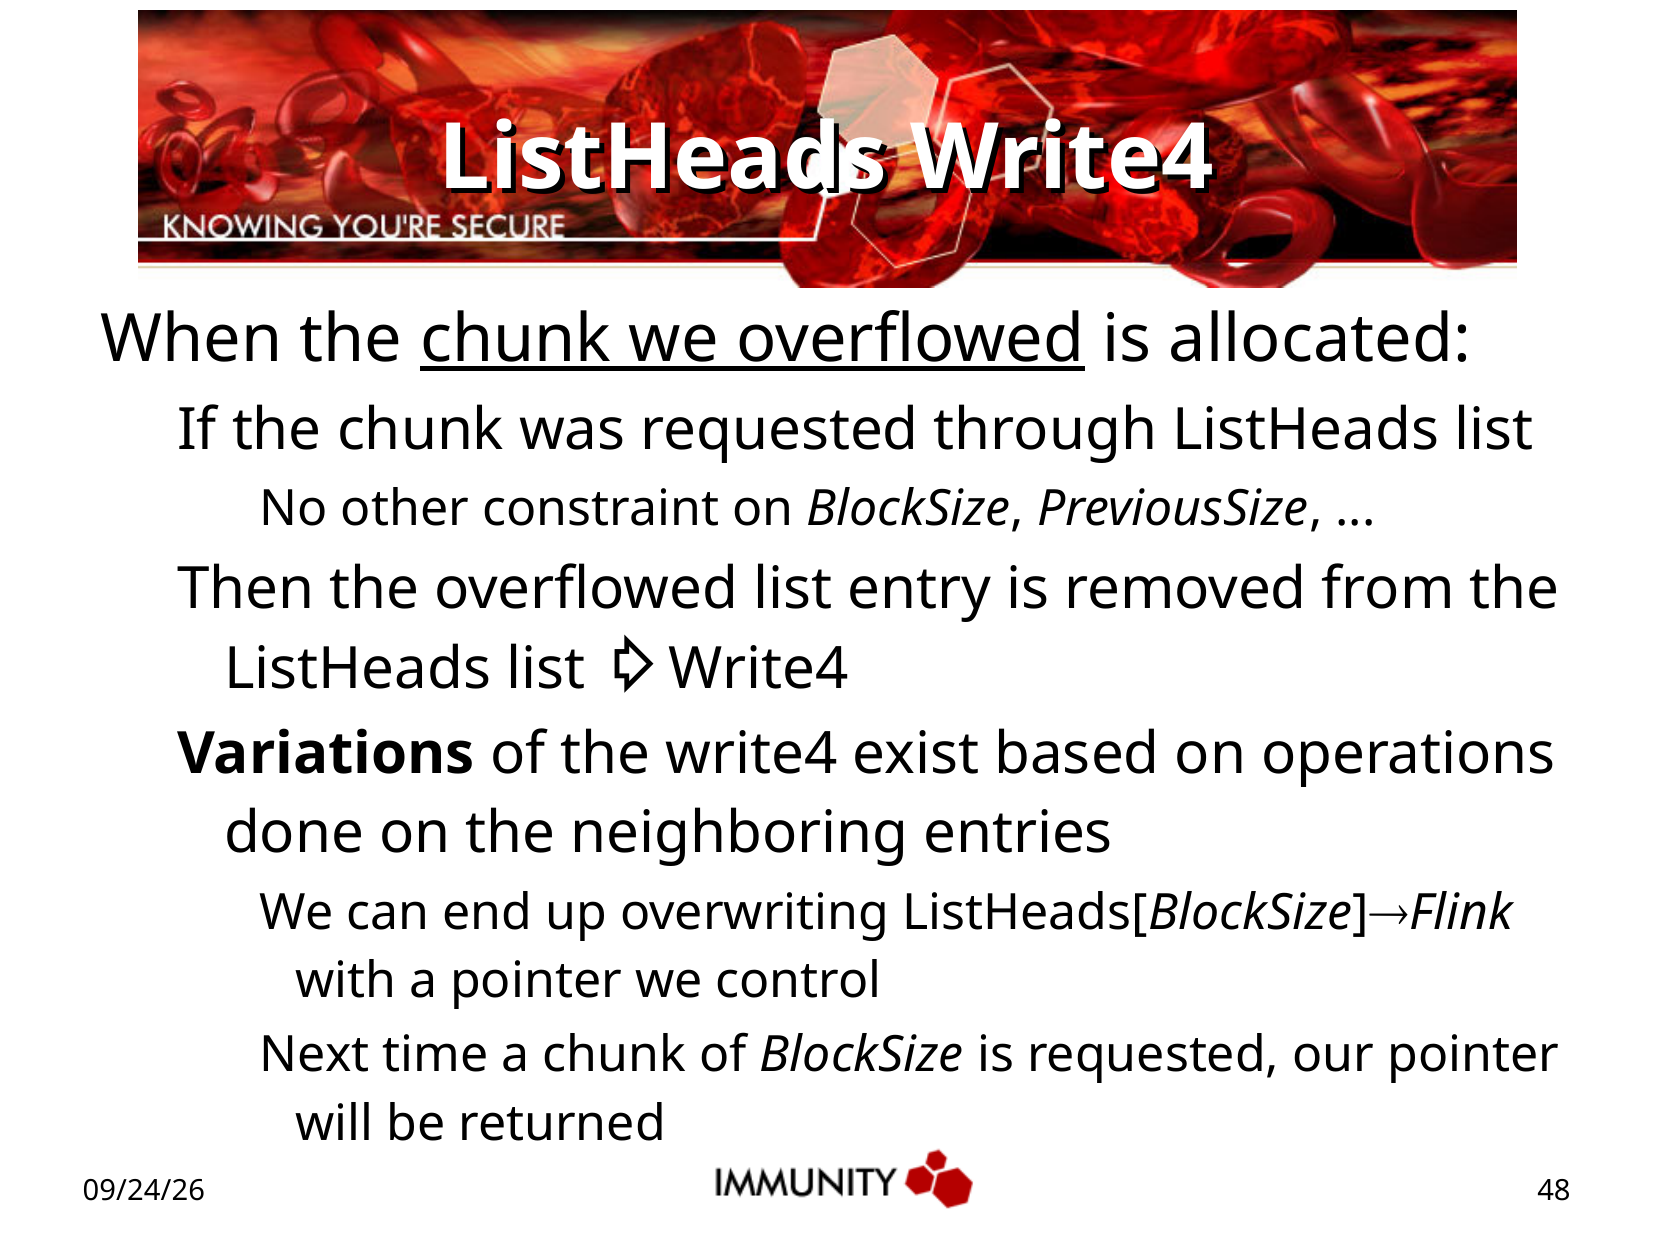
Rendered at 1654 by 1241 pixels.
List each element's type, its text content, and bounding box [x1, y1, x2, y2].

title ListHeads Write4 [82, 56, 1571, 250]
picture [138, 250, 1517, 288]
picture [138, 10, 1517, 56]
picture [694, 1130, 984, 1235]
list When the chunk we overflowed is allocated: If the chunk was requested through ListHeads list No other constraint on BlockSize, PreviousSize, ... Then the overflowed list entry is removed from the ListHeads list ⇨Write4 Variations of the write4 exist based on operations done on the neighboring entries We can end up overwriting ListHeads[BlockSize]Flink with a pointer we control Next time a chunk of BlockSize is requested, our pointer will be returned [82, 290, 1571, 1094]
